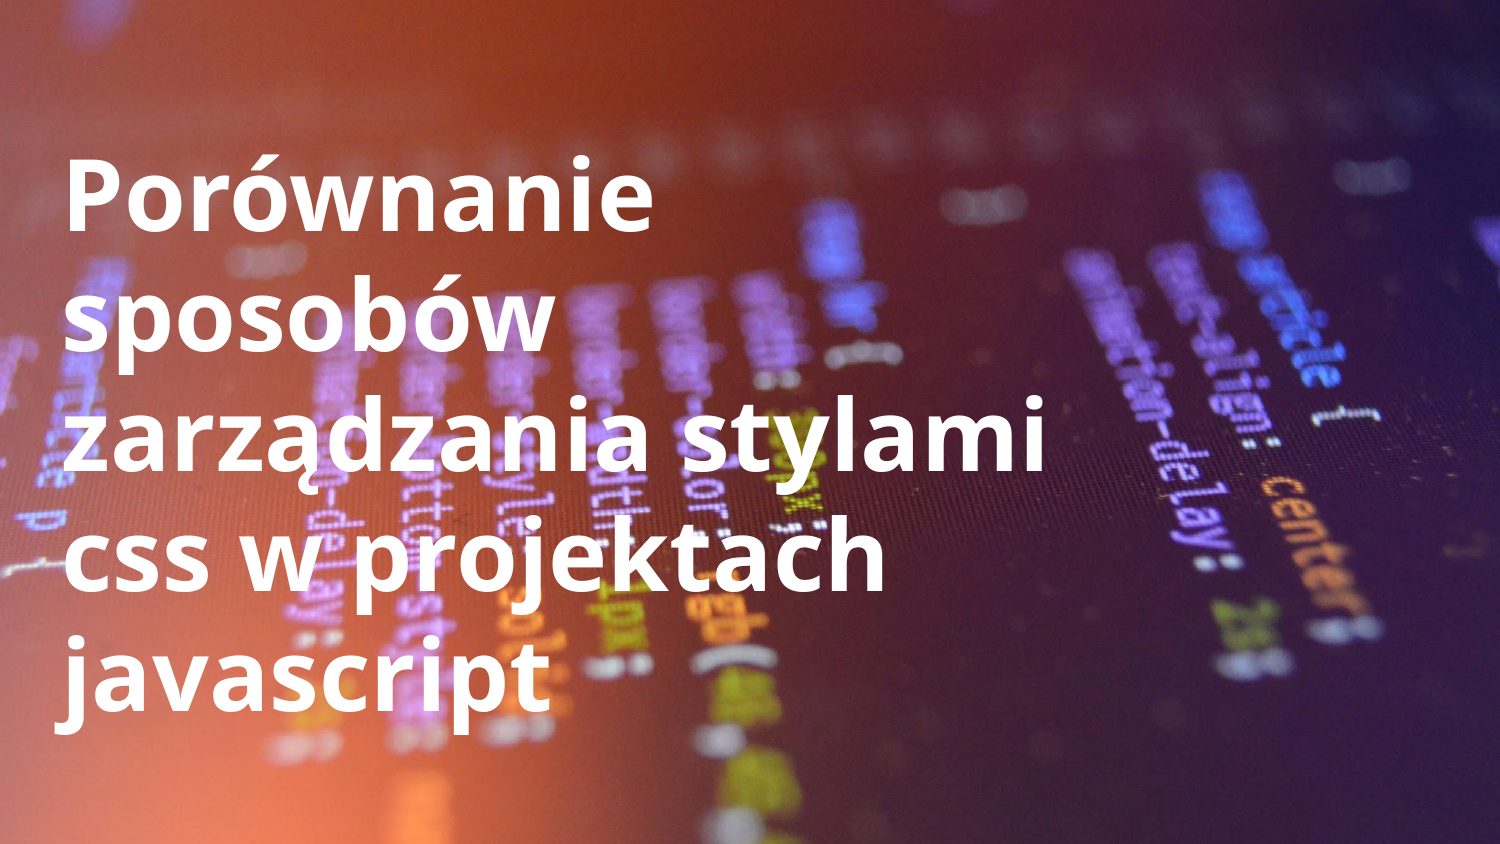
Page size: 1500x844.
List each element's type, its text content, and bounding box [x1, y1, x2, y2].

picture [0, 0, 1500, 844]
title Porównanie sposobów zarządzania stylami css w projektach javascript [46, 116, 1071, 746]
